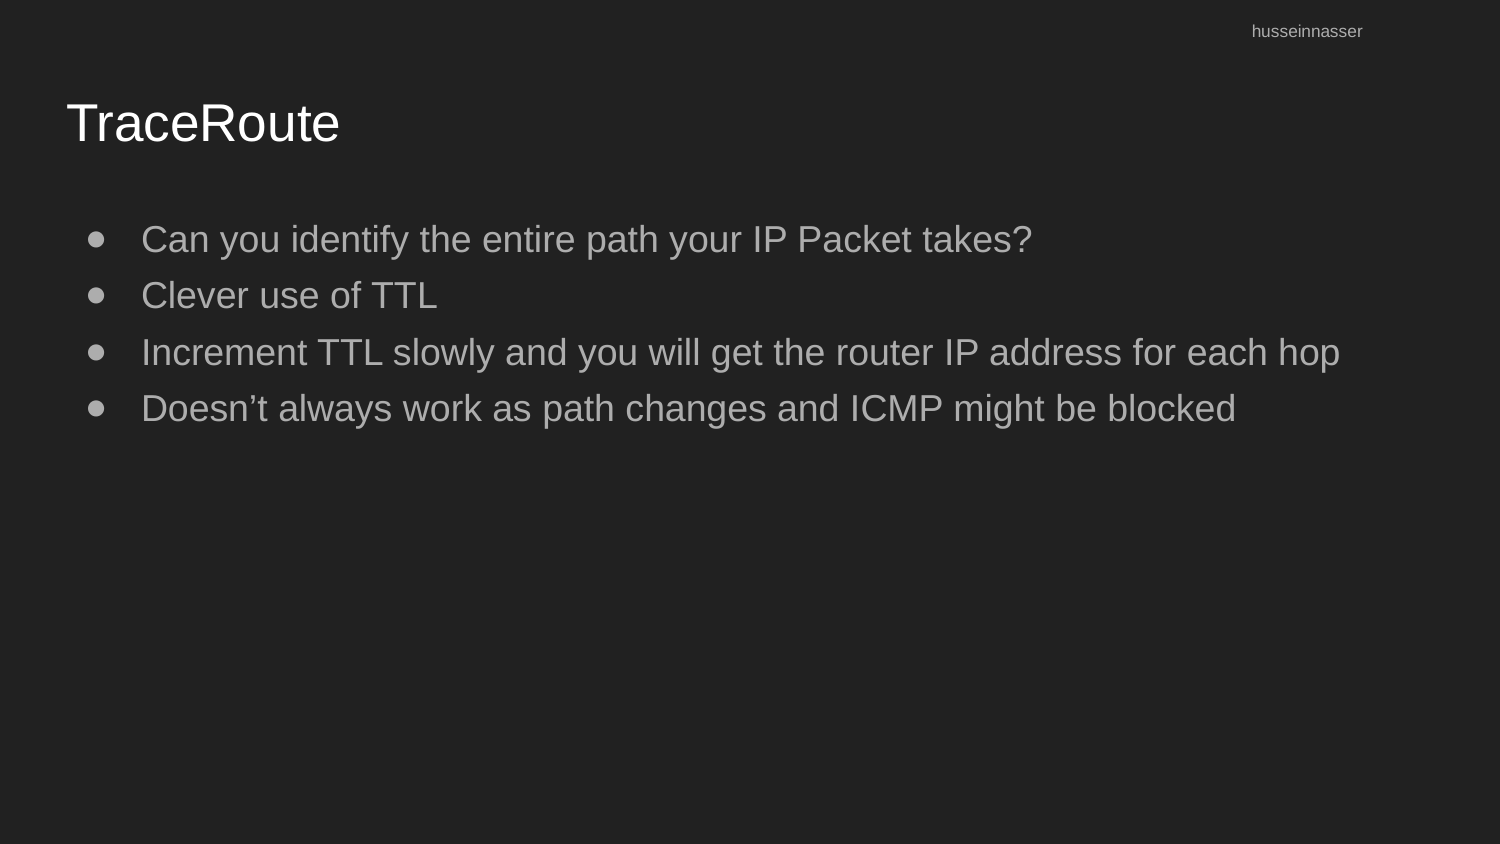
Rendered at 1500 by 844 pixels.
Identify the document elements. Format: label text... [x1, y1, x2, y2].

list Can you identify the entire path your IP Packet takes? Clever use of TTL Increment TTL slowly and you will get the router IP address for each hop Doesn’t always work as path changes and ICMP might be blocked [51, 189, 1449, 750]
title TraceRoute [51, 72, 1449, 167]
subtitle husseinnasser [1236, 11, 1492, 53]
